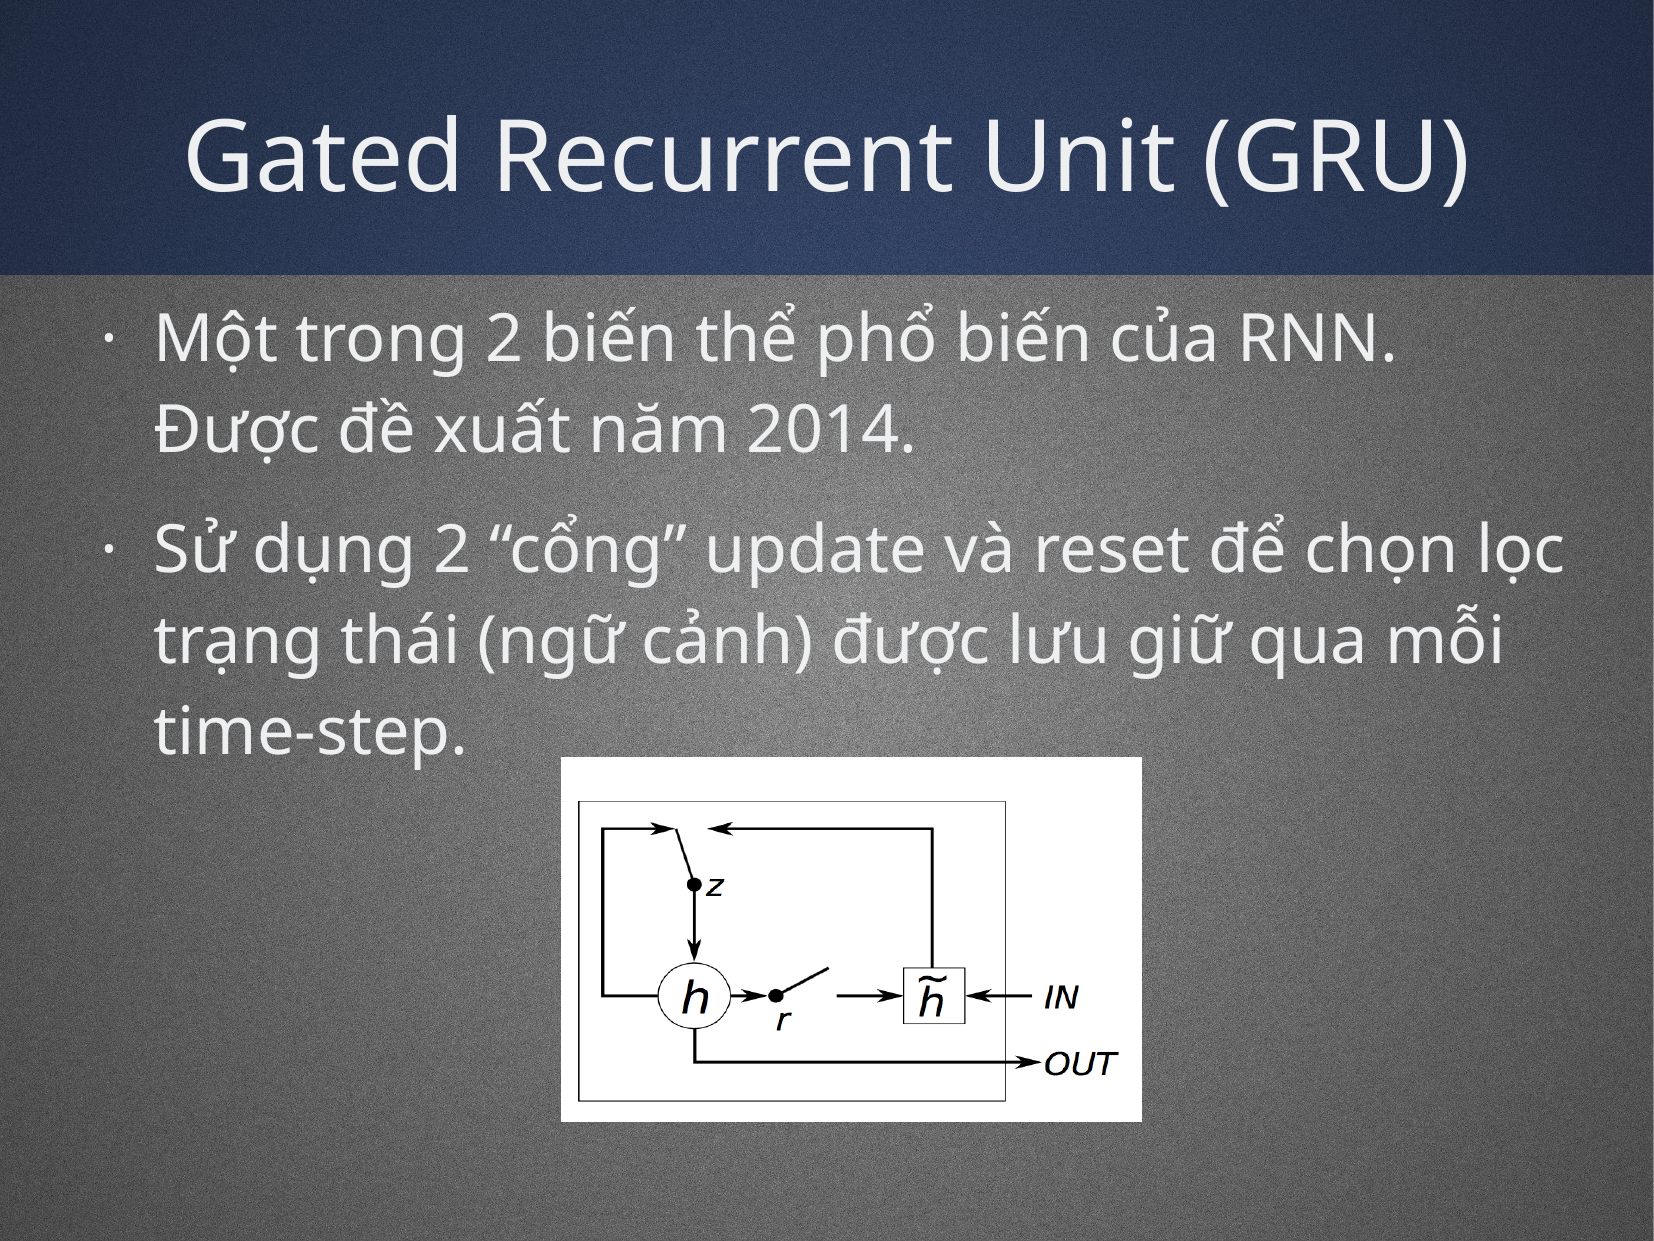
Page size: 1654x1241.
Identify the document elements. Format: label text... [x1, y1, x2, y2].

title Gated Recurrent Unit (GRU) [82, 49, 1571, 257]
picture [0, 0, 1654, 1241]
list Một trong 2 biến thể phổ biến của RNN. Được đề xuất năm 2014. Sử dụng 2 “cổng” update và reset để chọn lọc trạng thái (ngữ cảnh) được lưu giữ qua mỗi time-step. [82, 290, 1571, 1010]
